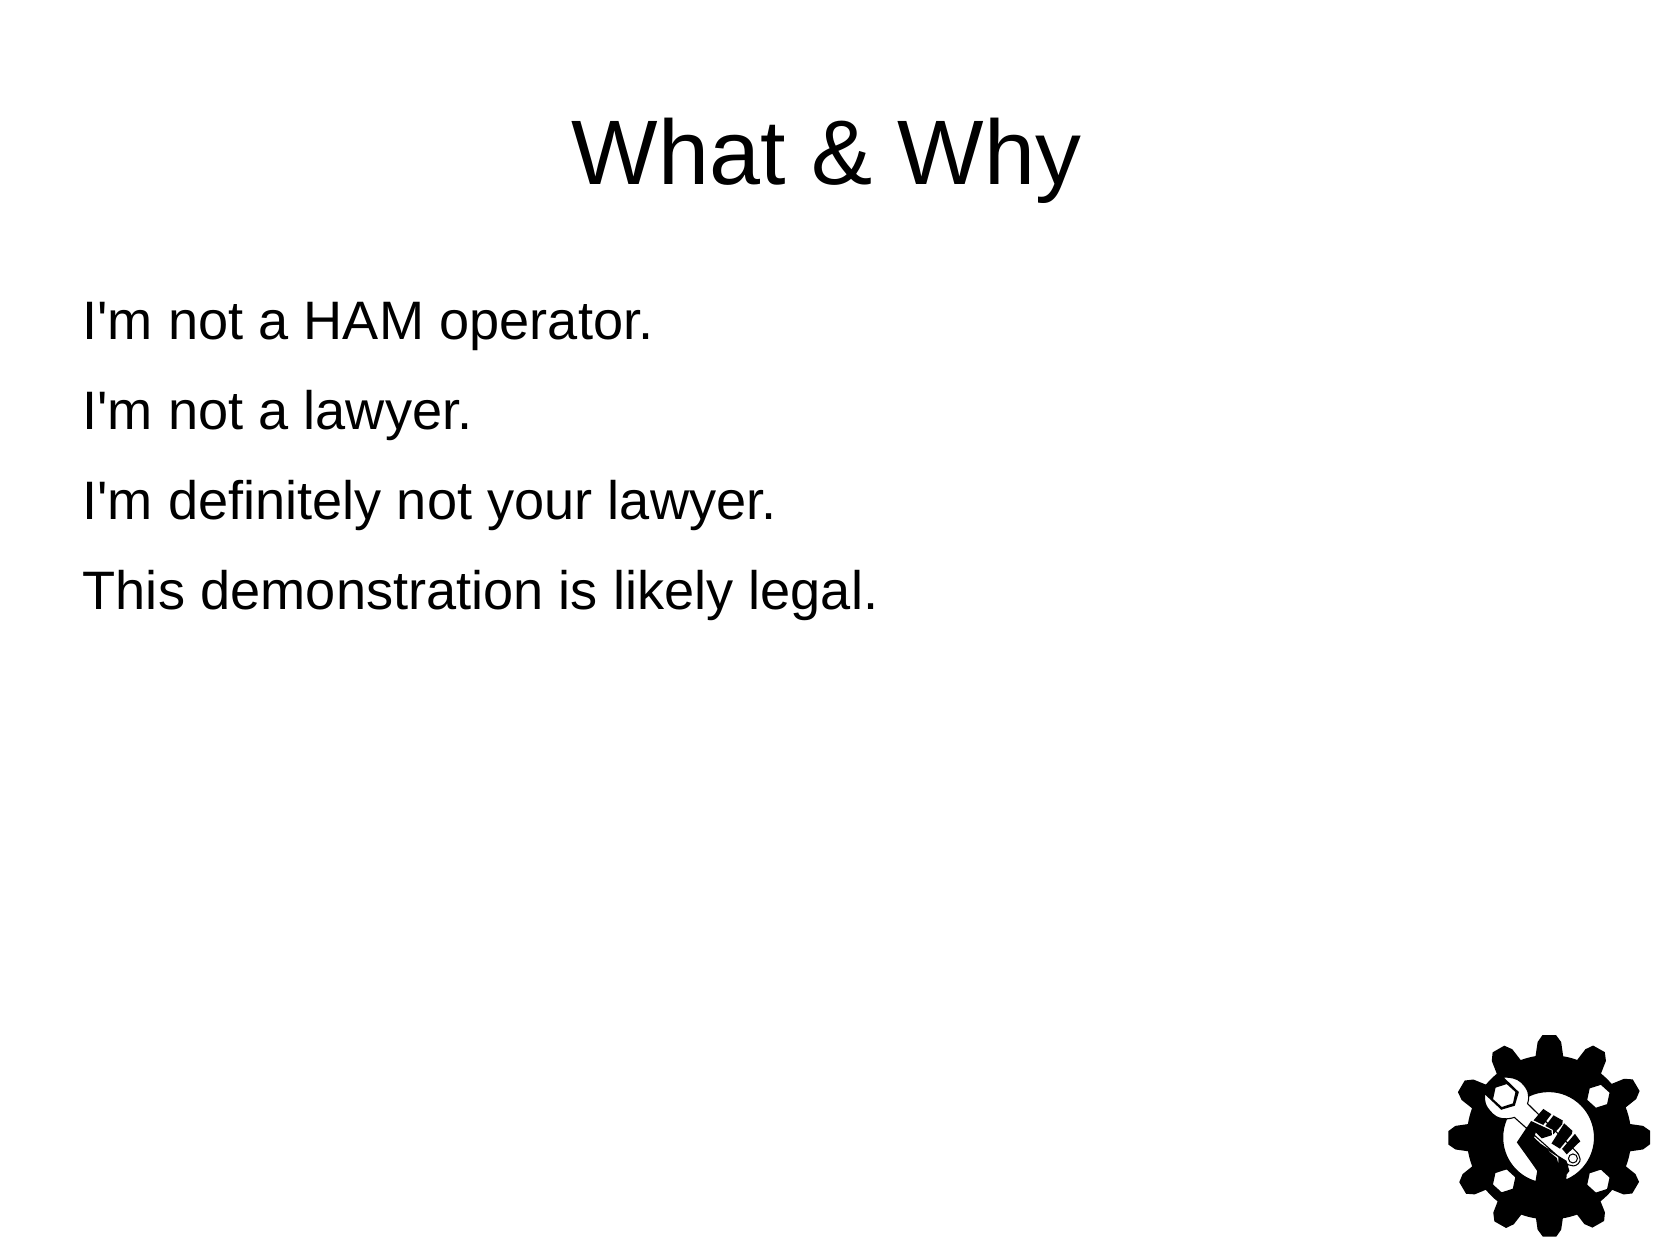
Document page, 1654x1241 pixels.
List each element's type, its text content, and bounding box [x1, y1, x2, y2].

list I'm not a HAM operator. I'm not a lawyer. I'm definitely not your lawyer. This demonstration is likely legal. [82, 290, 1571, 1010]
title What & Why [82, 49, 1571, 257]
picture [1444, 1031, 1654, 1241]
